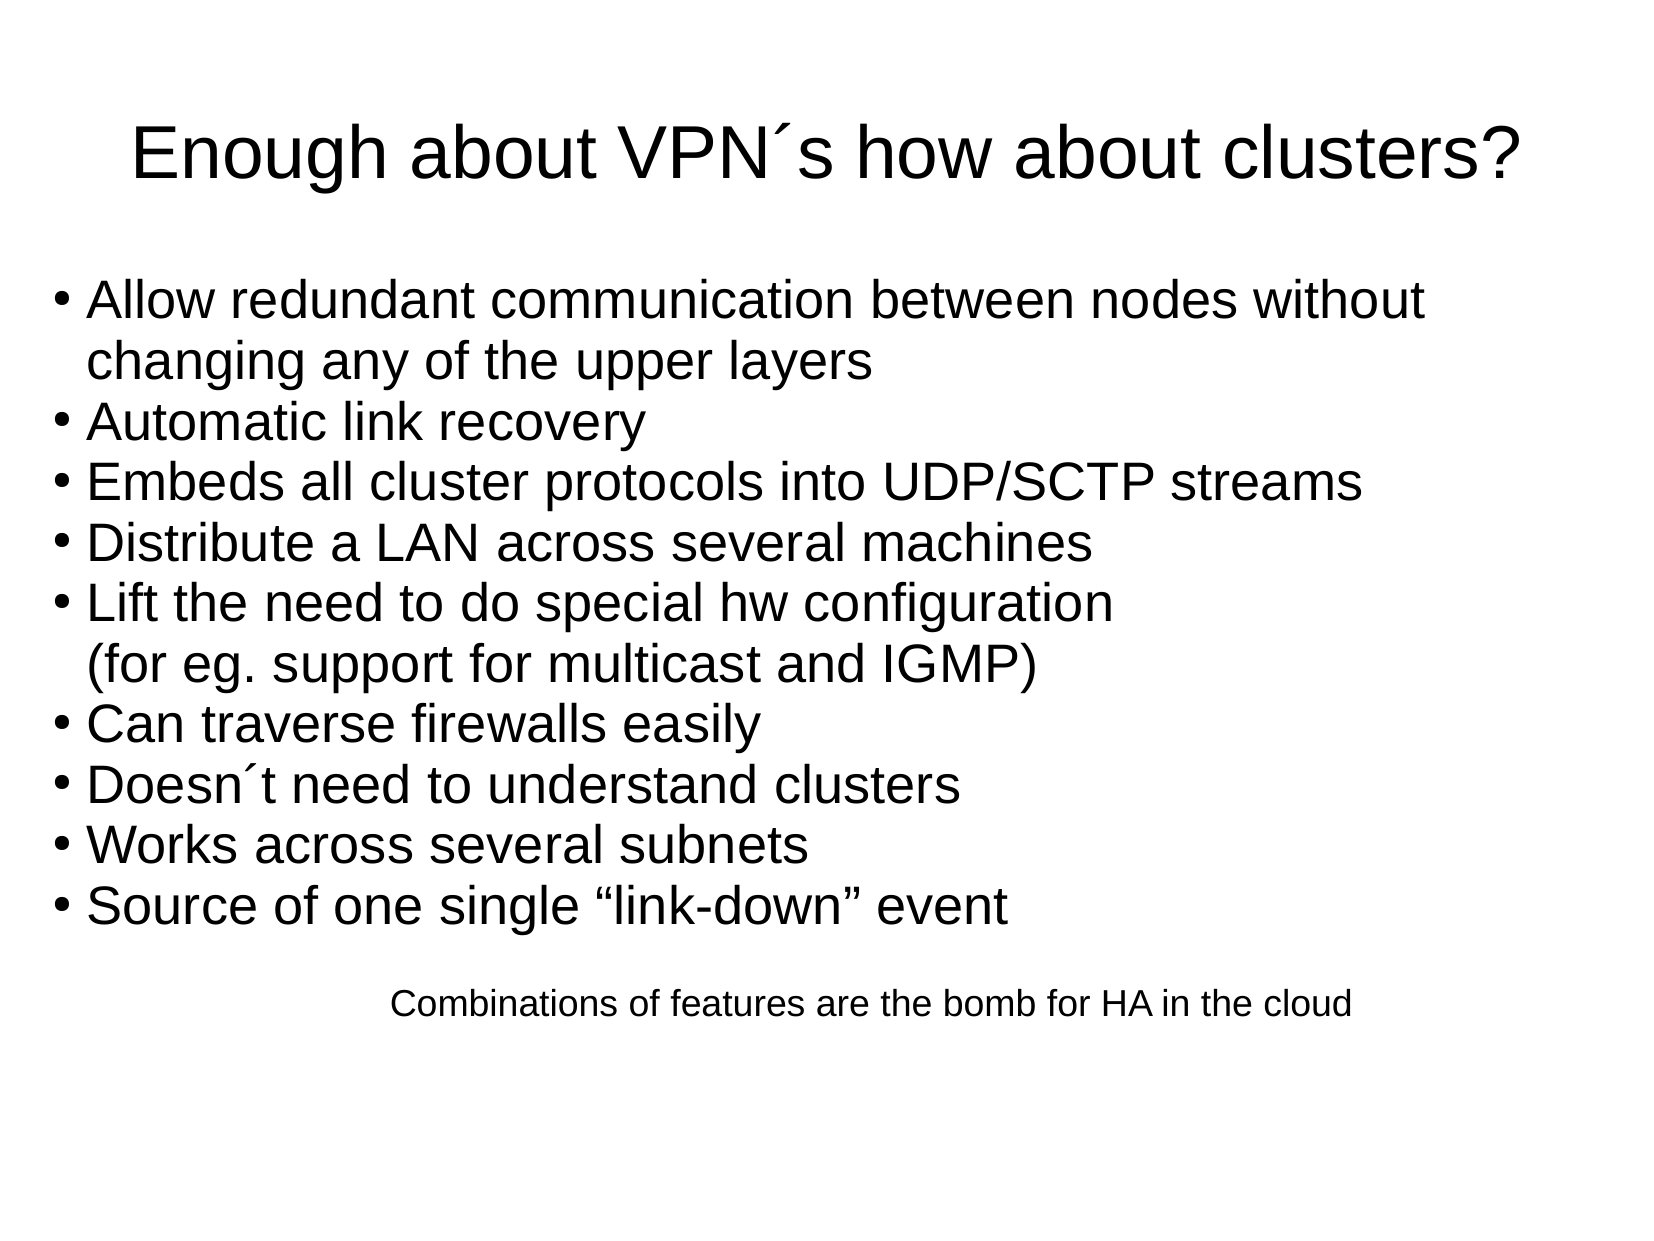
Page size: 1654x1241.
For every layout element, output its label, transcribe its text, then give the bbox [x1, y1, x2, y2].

title Enough about VPN´s how about clusters? [82, 56, 1571, 250]
text_box Combinations of features are the bomb for HA in the cloud [375, 975, 1371, 1032]
text_box Allow redundant communication between nodes without changing any of the upper layers Automatic link recovery Embeds all cluster protocols into UDP/SCTP streams Distribute a LAN across several machines Lift the need to do special hw configuration (for eg. support for multicast and IGMP) Can traverse firewalls easily Doesn´t need to understand clusters Works across several subnets Source of one single “link-down” event [37, 262, 1613, 944]
